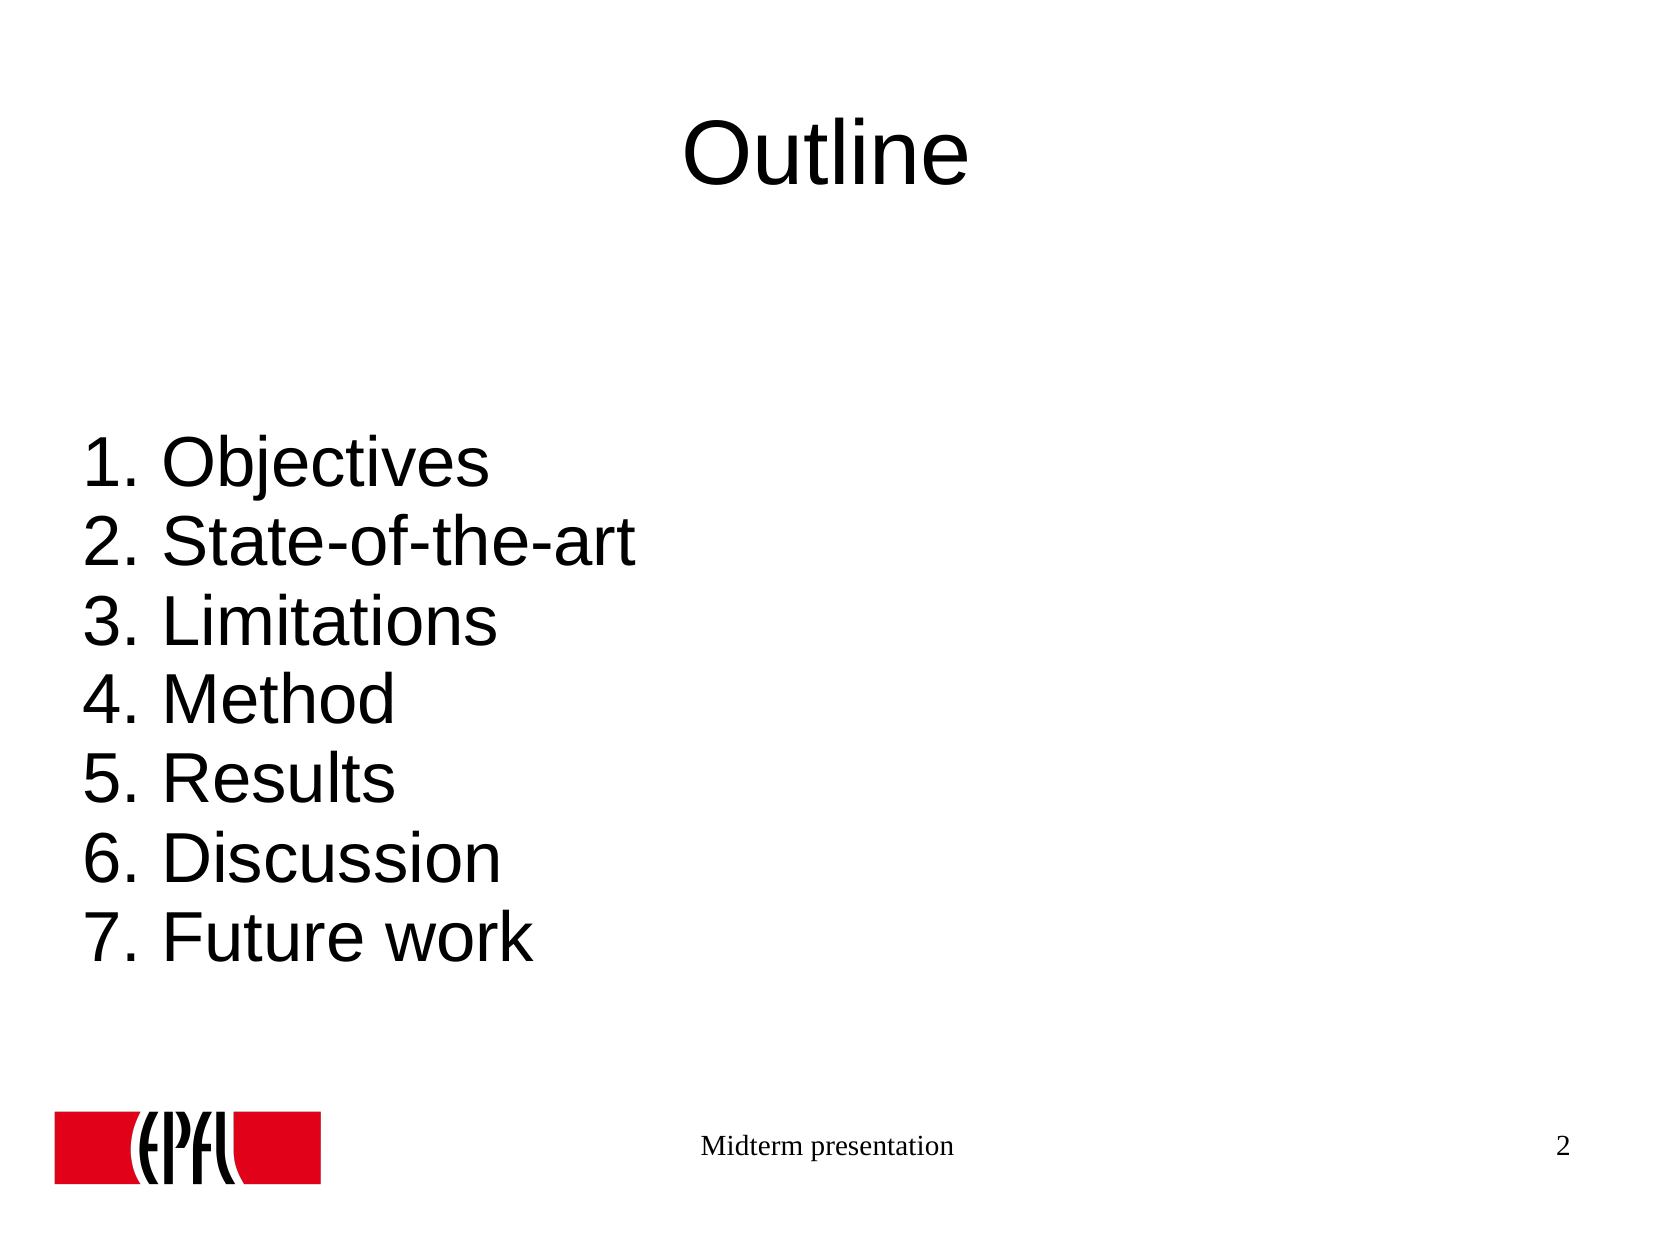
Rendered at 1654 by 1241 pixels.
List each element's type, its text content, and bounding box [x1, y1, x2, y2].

subtitle 1. Objectives 2. State-of-the-art 3. Limitations 4. Method 5. Results 6. Discussion 7. Future work [82, 290, 1571, 1109]
picture [47, 1104, 328, 1193]
title Outline [82, 49, 1571, 257]
